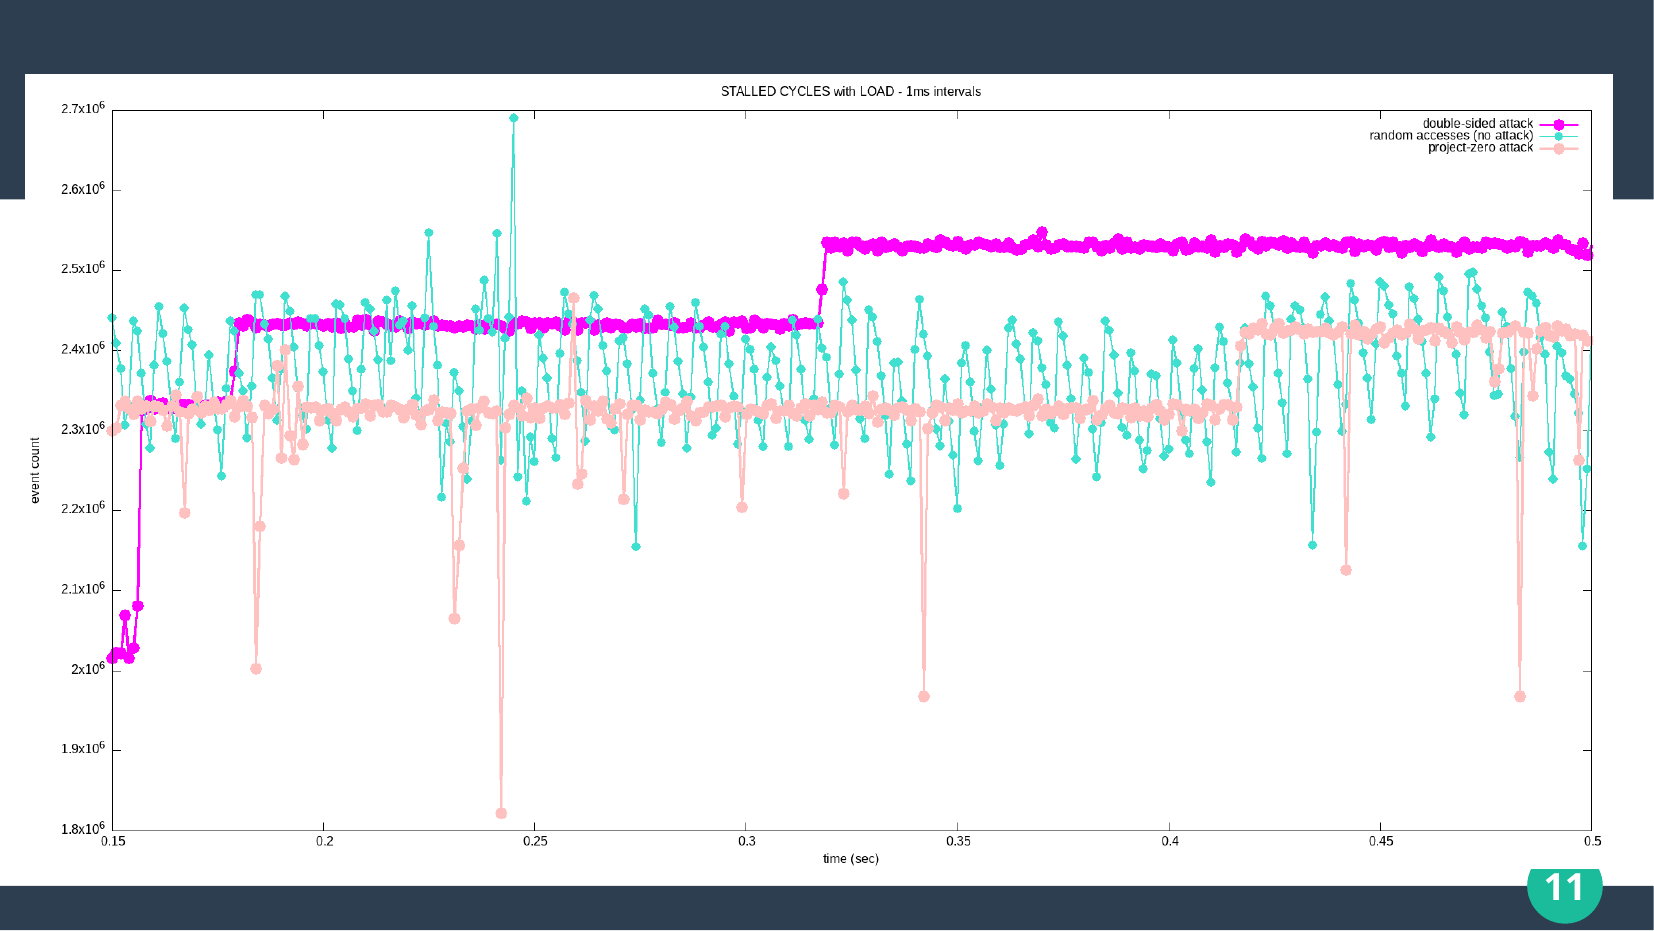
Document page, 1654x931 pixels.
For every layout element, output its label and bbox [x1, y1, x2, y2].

picture [25, 74, 1613, 869]
